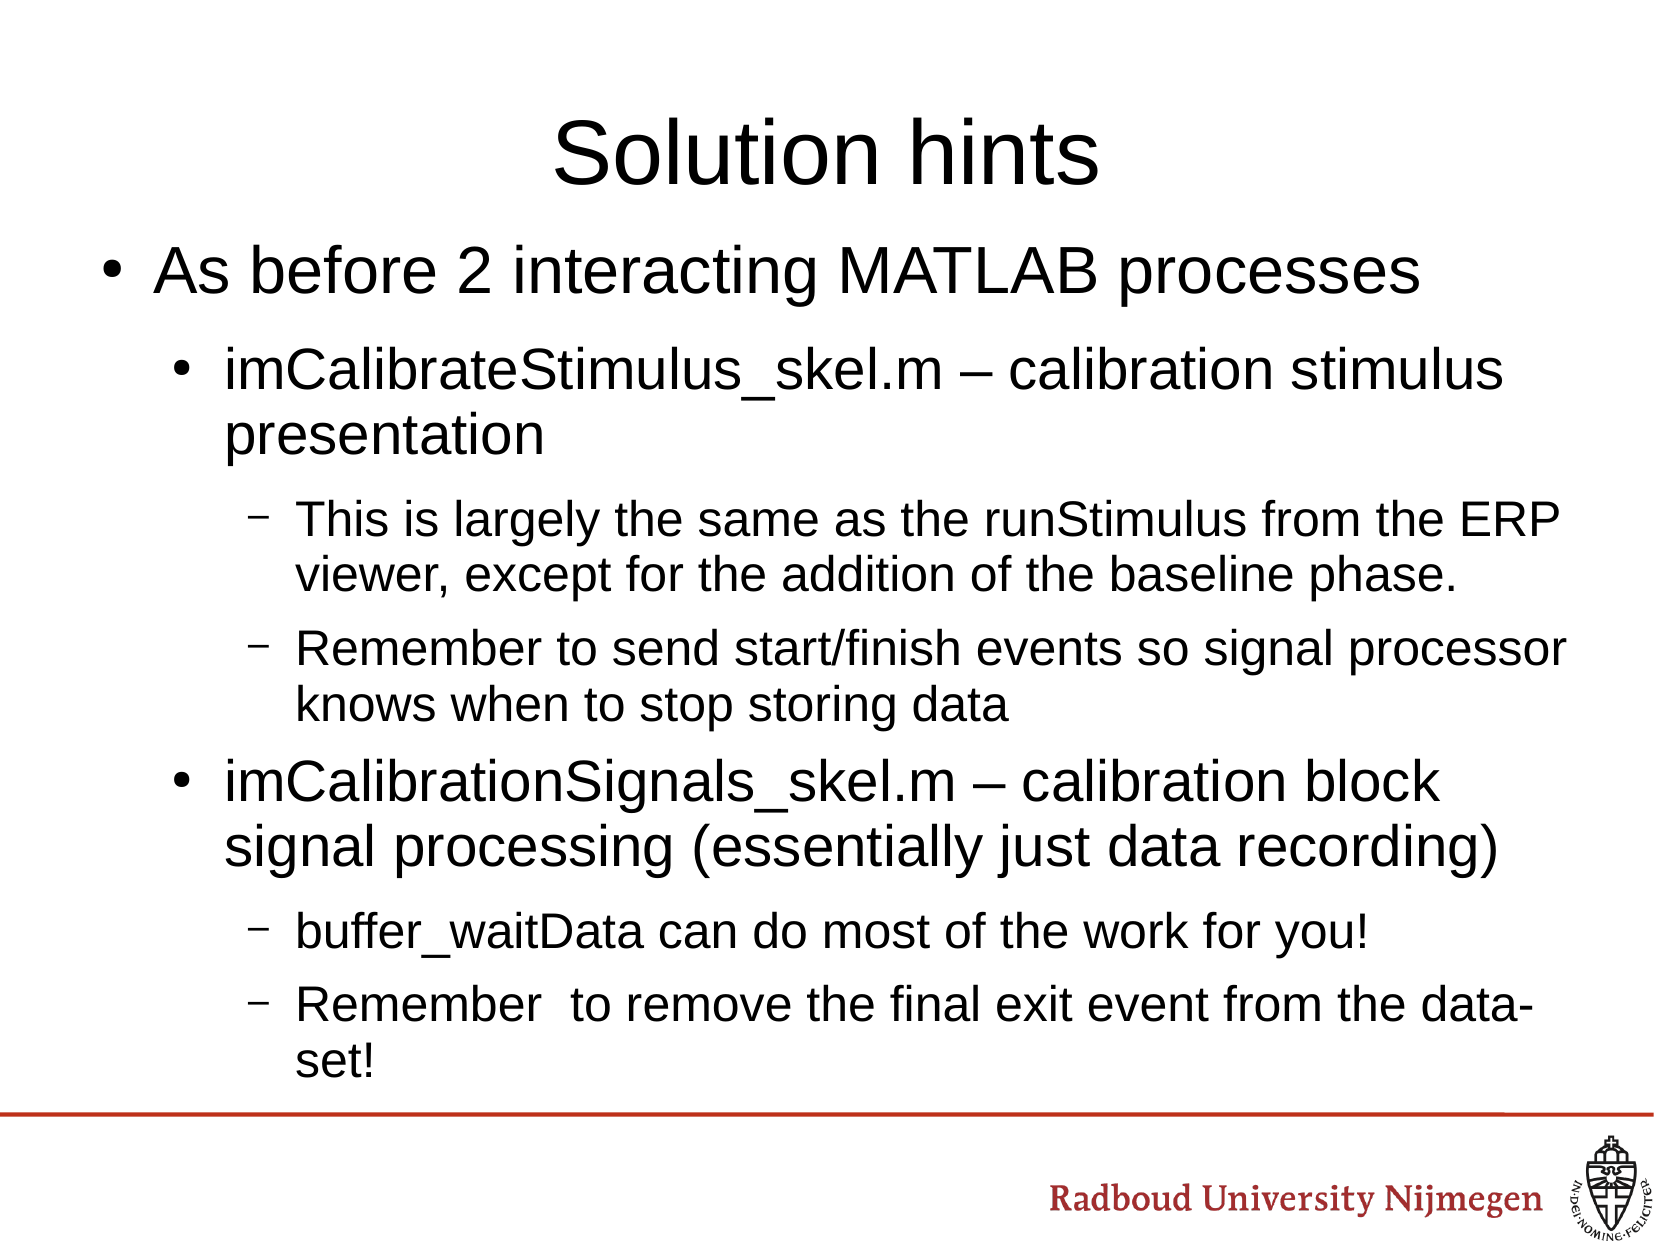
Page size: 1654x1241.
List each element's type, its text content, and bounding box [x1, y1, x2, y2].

picture [1050, 1134, 1654, 1241]
list As before 2 interacting MATLAB processes imCalibrateStimulus_skel.m – calibration stimulus presentation This is largely the same as the runStimulus from the ERP viewer, except for the addition of the baseline phase. Remember to send start/finish events so signal processor knows when to stop storing data imCalibrationSignals_skel.m – calibration block signal processing (essentially just data recording) buffer_waitData can do most of the work for you! Remember to remove the final exit event from the data-set! [82, 232, 1571, 1109]
title Solution hints [82, 49, 1571, 232]
